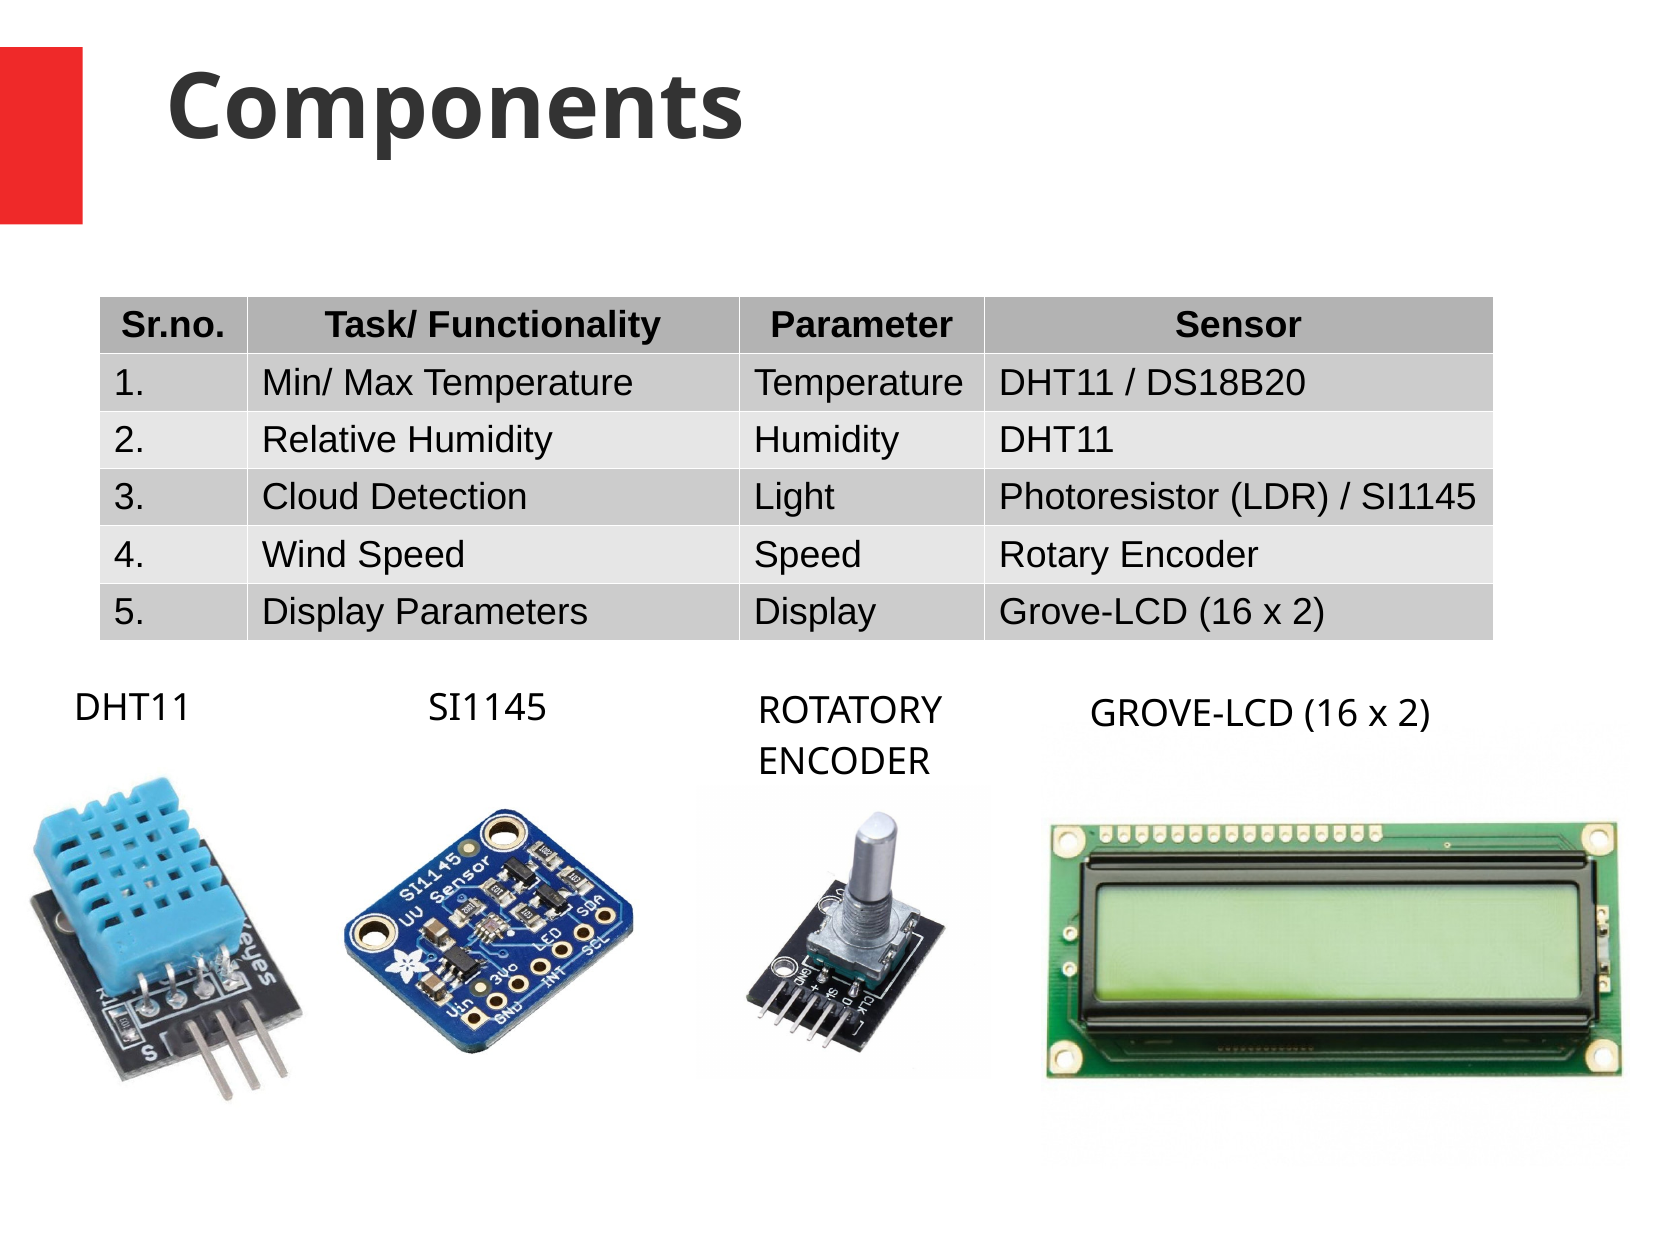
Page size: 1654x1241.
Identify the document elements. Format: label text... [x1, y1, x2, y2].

picture [1041, 649, 1630, 1239]
text_box DHT11 [59, 673, 272, 738]
table_cell Cloud Detection [248, 469, 739, 525]
picture [696, 785, 991, 1079]
table_cell Photoresistor (LDR) / SI1145 [985, 469, 1493, 525]
table_cell Wind Speed [248, 526, 739, 583]
table_cell 3. [100, 469, 247, 525]
picture [11, 767, 313, 1111]
table_cell DHT11 [985, 412, 1493, 468]
text_box GROVE-LCD (16 x 2) [1074, 679, 1595, 745]
table_cell Humidity [740, 412, 984, 468]
title Components [165, 0, 1619, 208]
table_cell Speed [740, 526, 984, 583]
table_cell Grove-LCD (16 x 2) [985, 584, 1493, 640]
table_cell 1. [100, 354, 247, 411]
picture [318, 761, 662, 1105]
table_header Sensor [985, 297, 1493, 353]
table_cell 2. [100, 412, 247, 468]
table_cell Rotary Encoder [985, 526, 1493, 583]
table_cell Temperature [740, 354, 984, 411]
table_cell Display [740, 584, 984, 640]
table_cell 4. [100, 526, 247, 583]
table_cell 5. [100, 584, 247, 640]
table_cell DHT11 / DS18B20 [985, 354, 1493, 411]
table_header Sr.no. [100, 297, 247, 353]
text_box ROTATORY ENCODER [742, 676, 979, 791]
table_header Parameter [740, 297, 984, 353]
table_cell Light [740, 469, 984, 525]
text_box SI1145 [413, 673, 650, 738]
table_cell Display Parameters [248, 584, 739, 640]
table_cell Relative Humidity [248, 412, 739, 468]
table_cell Min/ Max Temperature [248, 354, 739, 411]
table_header Task/ Functionality [248, 297, 739, 353]
